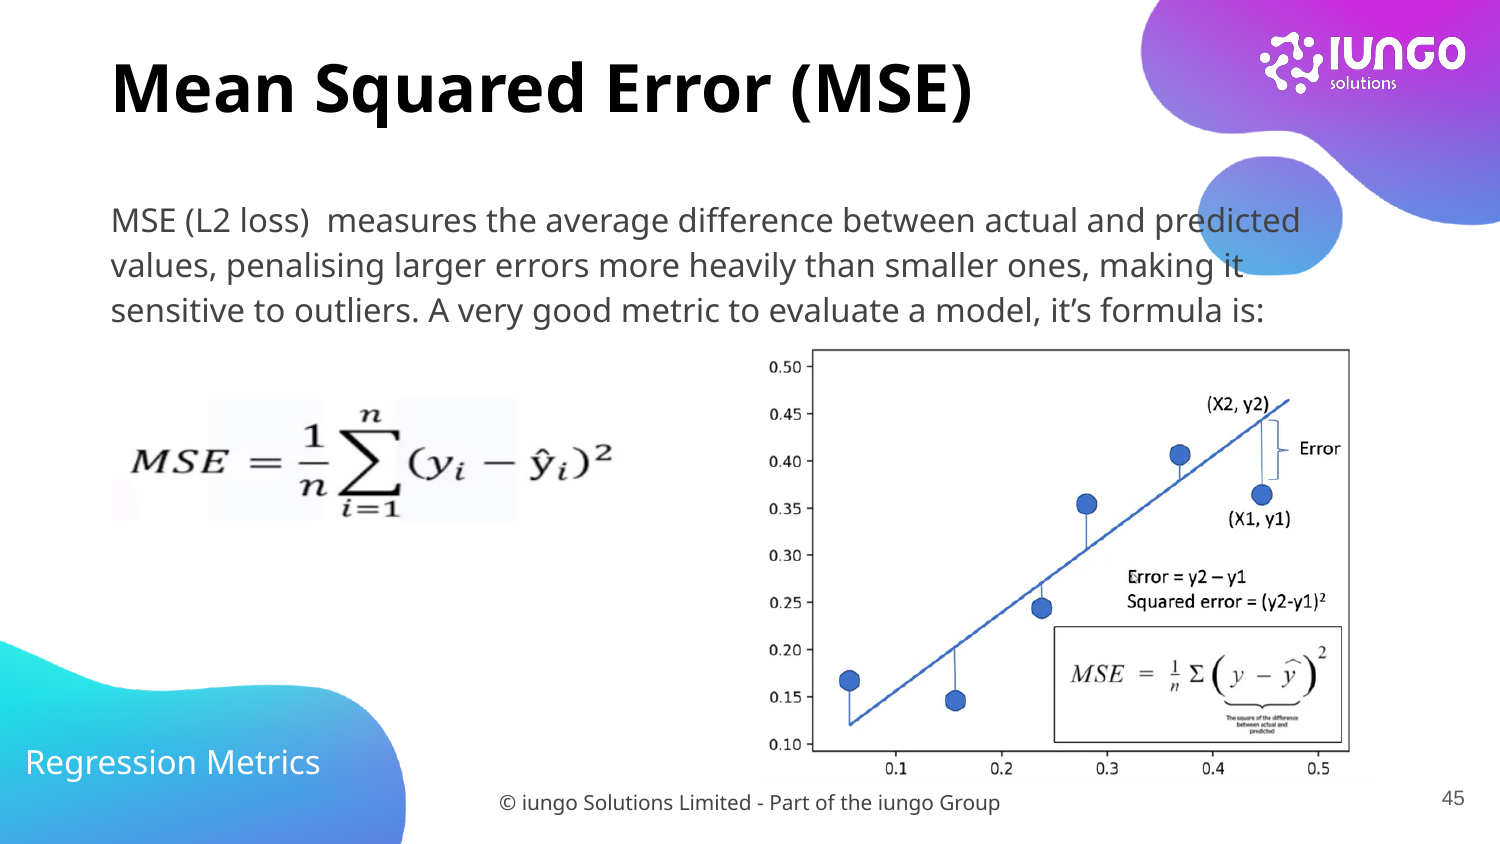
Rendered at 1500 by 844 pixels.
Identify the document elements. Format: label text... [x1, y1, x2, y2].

slide_number <number> [1389, 764, 1480, 830]
title Mean Squared Error (MSE) [95, 30, 1099, 125]
subtitle Regression Metrics [9, 719, 411, 844]
picture [0, 0, 1500, 844]
list MSE (L2 loss) measures the average difference between actual and predicted values, penalising larger errors more heavily than smaller ones, making it sensitive to outliers. A very good metric to evaluate a model, it’s formula is: [95, 178, 1390, 346]
